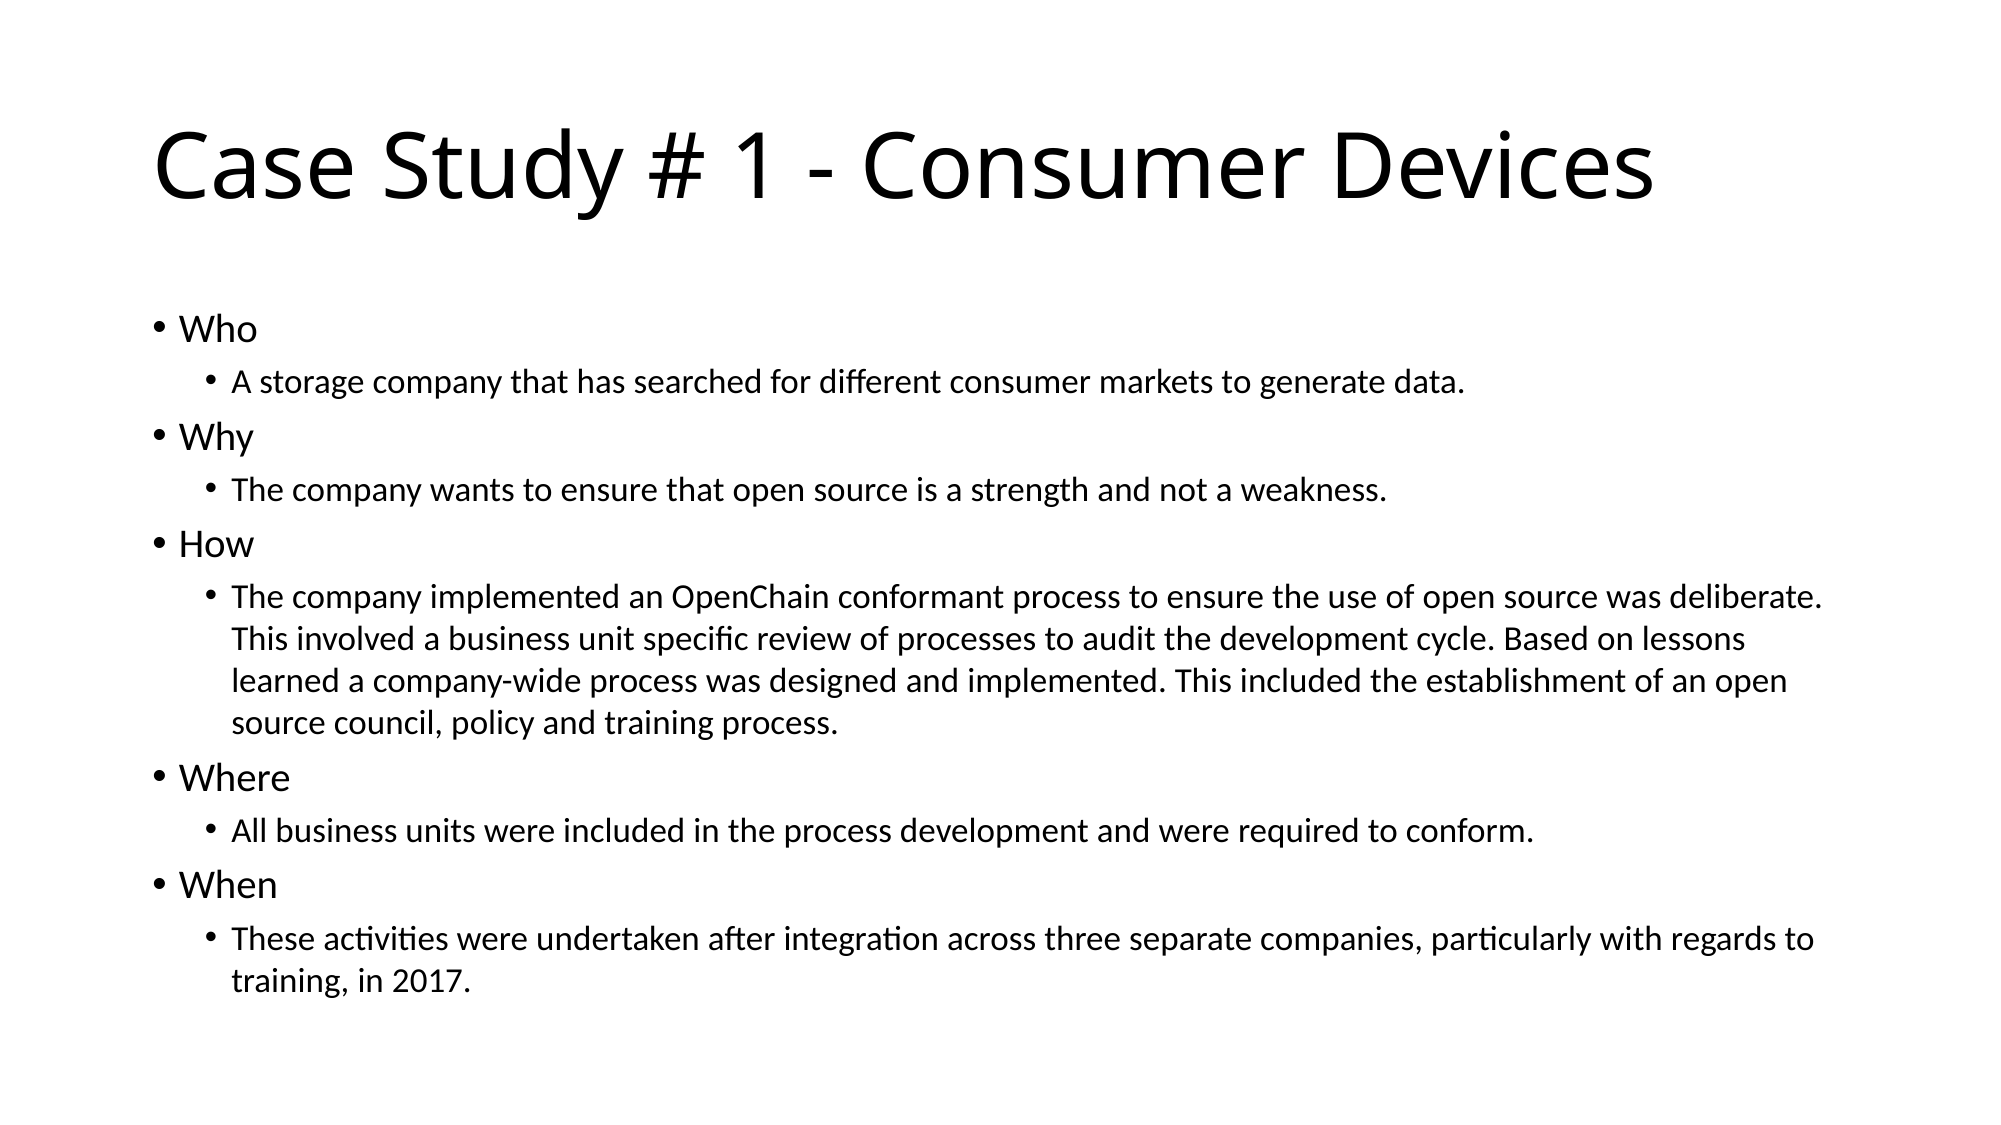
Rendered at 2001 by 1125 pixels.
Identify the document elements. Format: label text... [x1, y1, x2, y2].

list Who A storage company that has searched for different consumer markets to generate data. Why The company wants to ensure that open source is a strength and not a weakness. How The company implemented an OpenChain conformant process to ensure the use of open source was deliberate. This involved a business unit specific review of processes to audit the development cycle. Based on lessons learned a company-wide process was designed and implemented. This included the establishment of an open source council, policy and training process. Where All business units were included in the process development and were required to conform. When These activities were undertaken after integration across three separate companies, particularly with regards to training, in 2017. [137, 299, 1863, 1014]
title Case Study # 1 - Consumer Devices [137, 59, 1863, 278]
